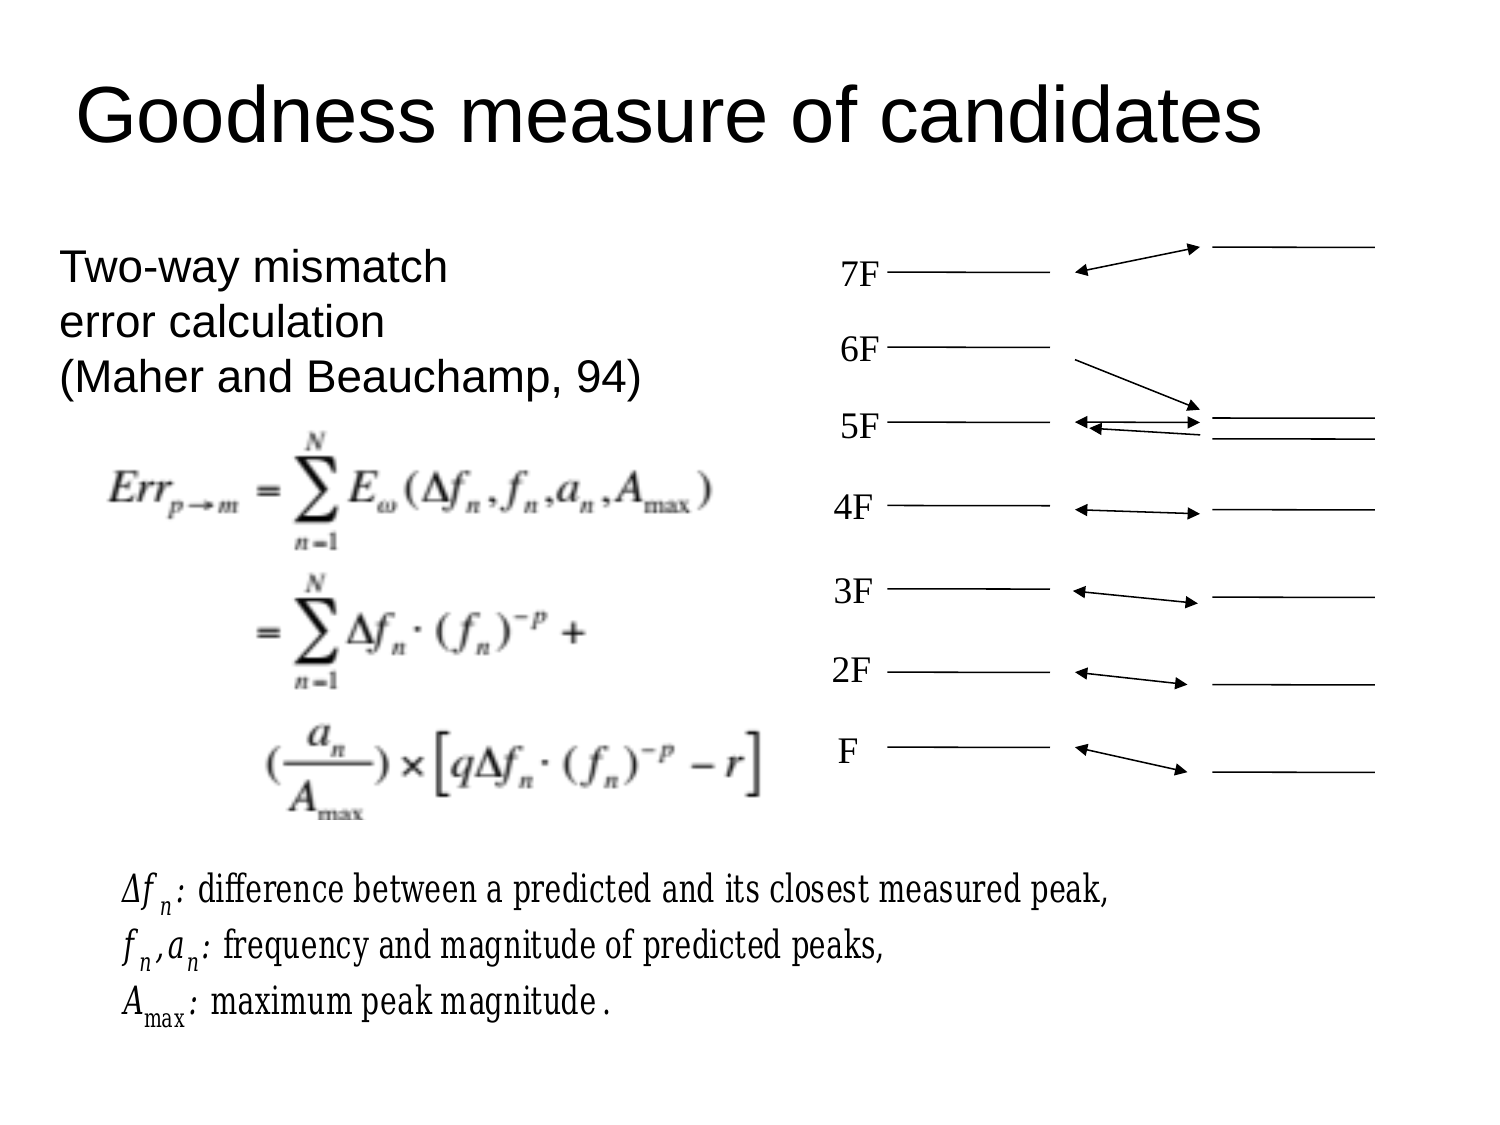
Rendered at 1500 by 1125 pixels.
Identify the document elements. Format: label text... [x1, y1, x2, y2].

text_box 6F [825, 313, 895, 377]
text_box 4F [819, 472, 889, 536]
picture [99, 426, 775, 820]
text_box 2F [816, 634, 887, 698]
text_box 5F [825, 390, 895, 454]
picture [112, 865, 1126, 1037]
text_box 7F [825, 238, 895, 302]
text_box F [822, 715, 873, 779]
title Goodness measure of candidates [75, 21, 1426, 209]
text_box Two-way mismatch error calculation (Maher and Beauchamp, 94) [44, 226, 658, 410]
text_box 3F [819, 555, 889, 619]
